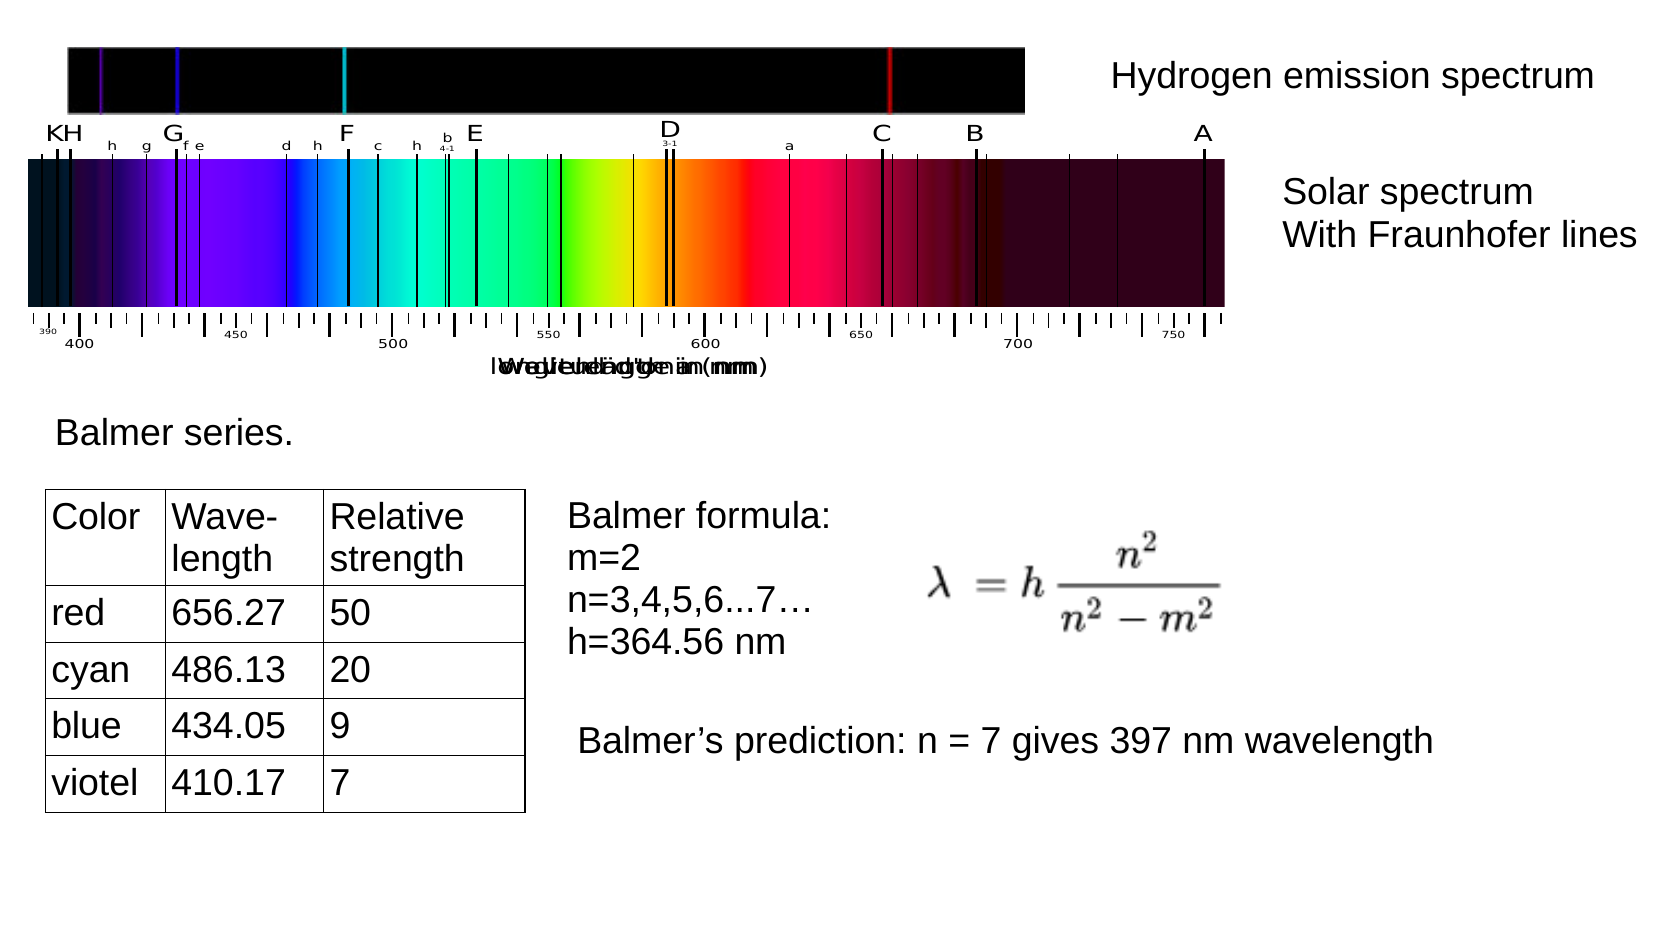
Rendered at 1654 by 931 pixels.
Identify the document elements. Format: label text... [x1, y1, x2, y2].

table_cell 7 [324, 756, 524, 812]
table_cell 410.17 [166, 756, 323, 812]
table_cell 20 [324, 643, 524, 698]
text_box Balmer formula: m=2 n=3,4,5,6...7… h=364.56 nm [552, 487, 884, 671]
table_cell 434.05 [166, 699, 323, 755]
table_cell viotel [46, 756, 165, 812]
text_box Balmer’s prediction: n = 7 gives 397 nm wavelength [562, 712, 1461, 770]
table_cell cyan [46, 643, 165, 698]
text_box Hydrogen emission spectrum [1095, 47, 1611, 105]
picture [25, 47, 1227, 388]
text_box Balmer series. [40, 404, 666, 462]
table_header Color [46, 490, 165, 585]
table_cell blue [46, 699, 165, 755]
table_cell 9 [324, 699, 524, 755]
table_cell 486.13 [166, 643, 323, 698]
table_header Wave-length [166, 490, 323, 585]
table_cell 656.27 [166, 586, 323, 642]
table_header Relative strength [324, 490, 524, 585]
table_cell 50 [324, 586, 524, 642]
text_box Solar spectrum With Fraunhofer lines [1267, 163, 1654, 263]
picture [896, 516, 1276, 650]
table_cell red [46, 586, 165, 642]
